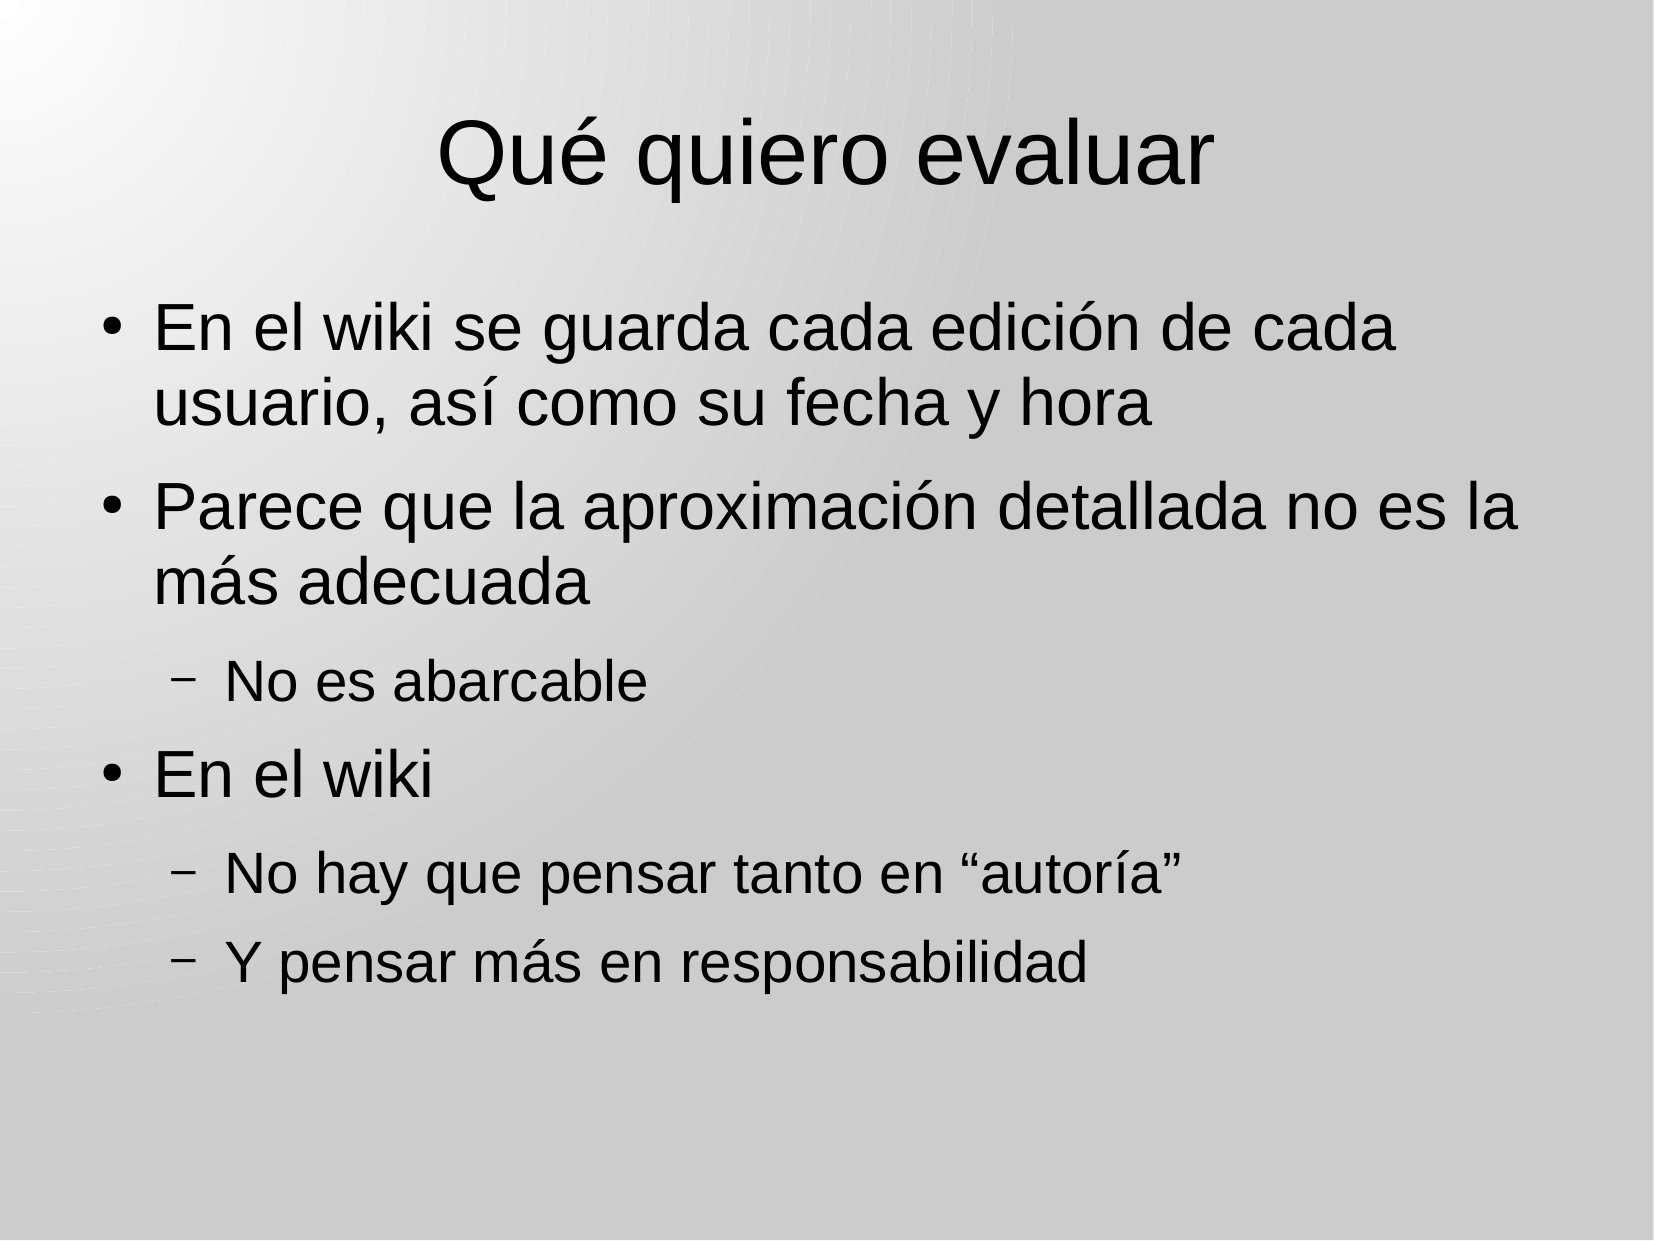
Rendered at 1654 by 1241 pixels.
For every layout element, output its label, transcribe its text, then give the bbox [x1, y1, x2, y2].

list En el wiki se guarda cada edición de cada usuario, así como su fecha y hora Parece que la aproximación detallada no es la más adecuada No es abarcable En el wiki No hay que pensar tanto en “autoría” Y pensar más en responsabilidad [82, 290, 1538, 1109]
title Qué quiero evaluar [82, 49, 1571, 257]
